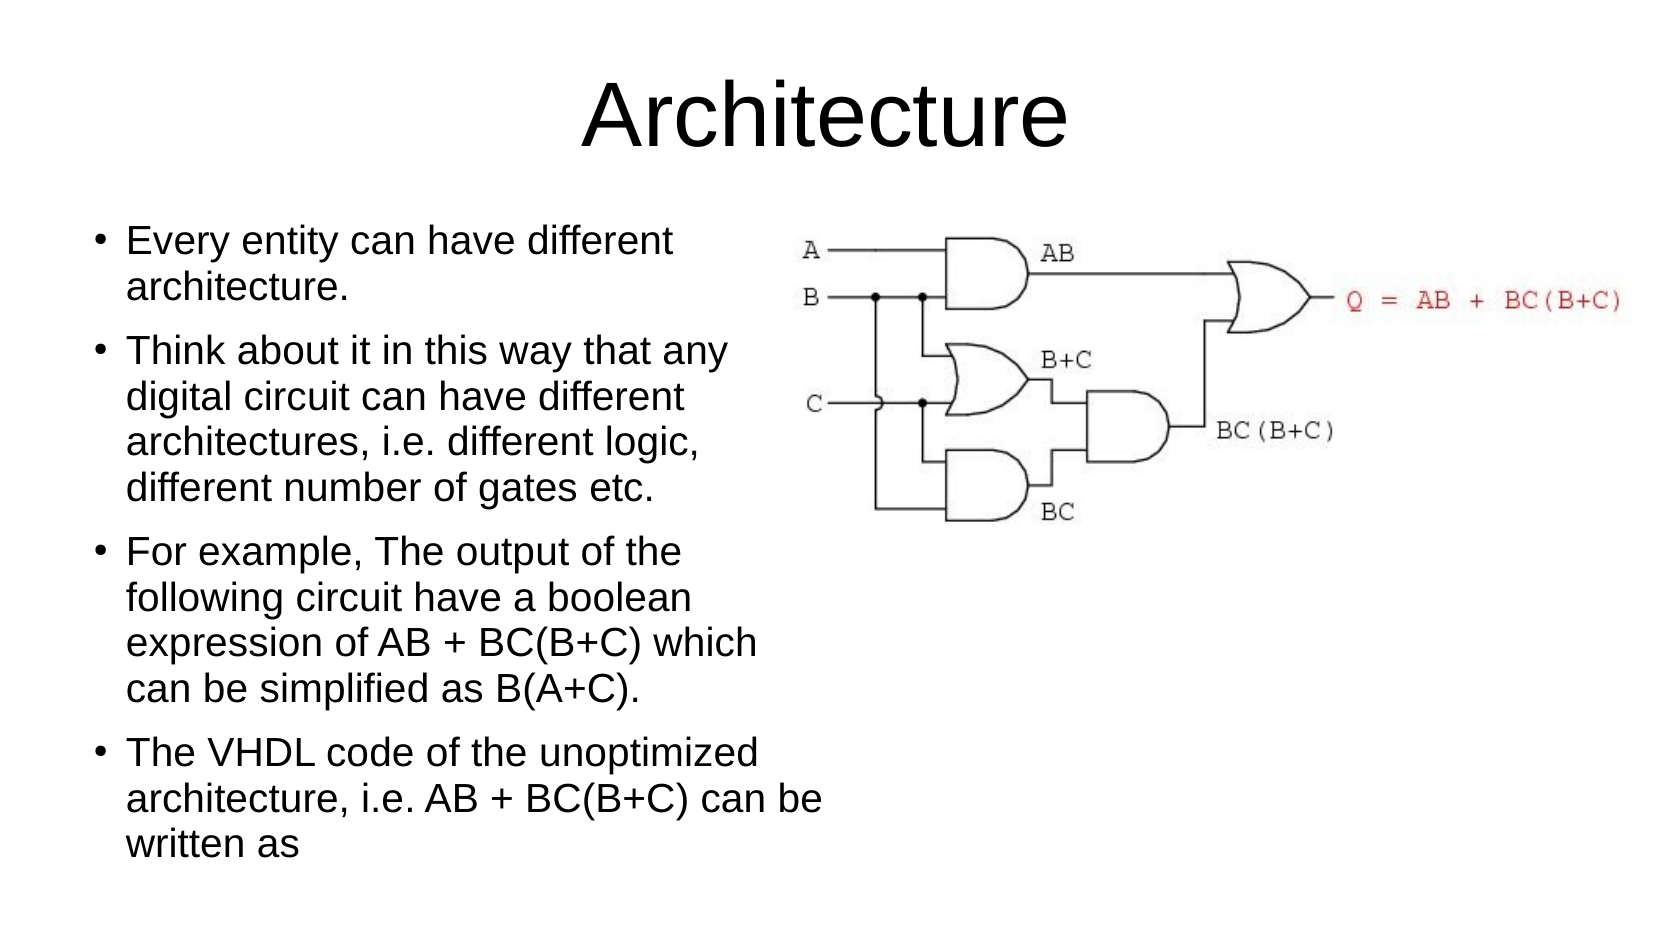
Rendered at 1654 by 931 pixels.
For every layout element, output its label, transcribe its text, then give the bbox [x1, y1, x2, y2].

list Every entity can have different architecture. Think about it in this way that any digital circuit can have different architectures, i.e. different logic, different number of gates etc. For example, The output of the following circuit have a boolean expression of AB + BC(B+C) which can be simplified as B(A+C). The VHDL code of the unoptimized architecture, i.e. AB + BC(B+C) can be written as [82, 217, 826, 871]
picture [781, 224, 1636, 536]
title Architecture [82, 37, 1571, 193]
